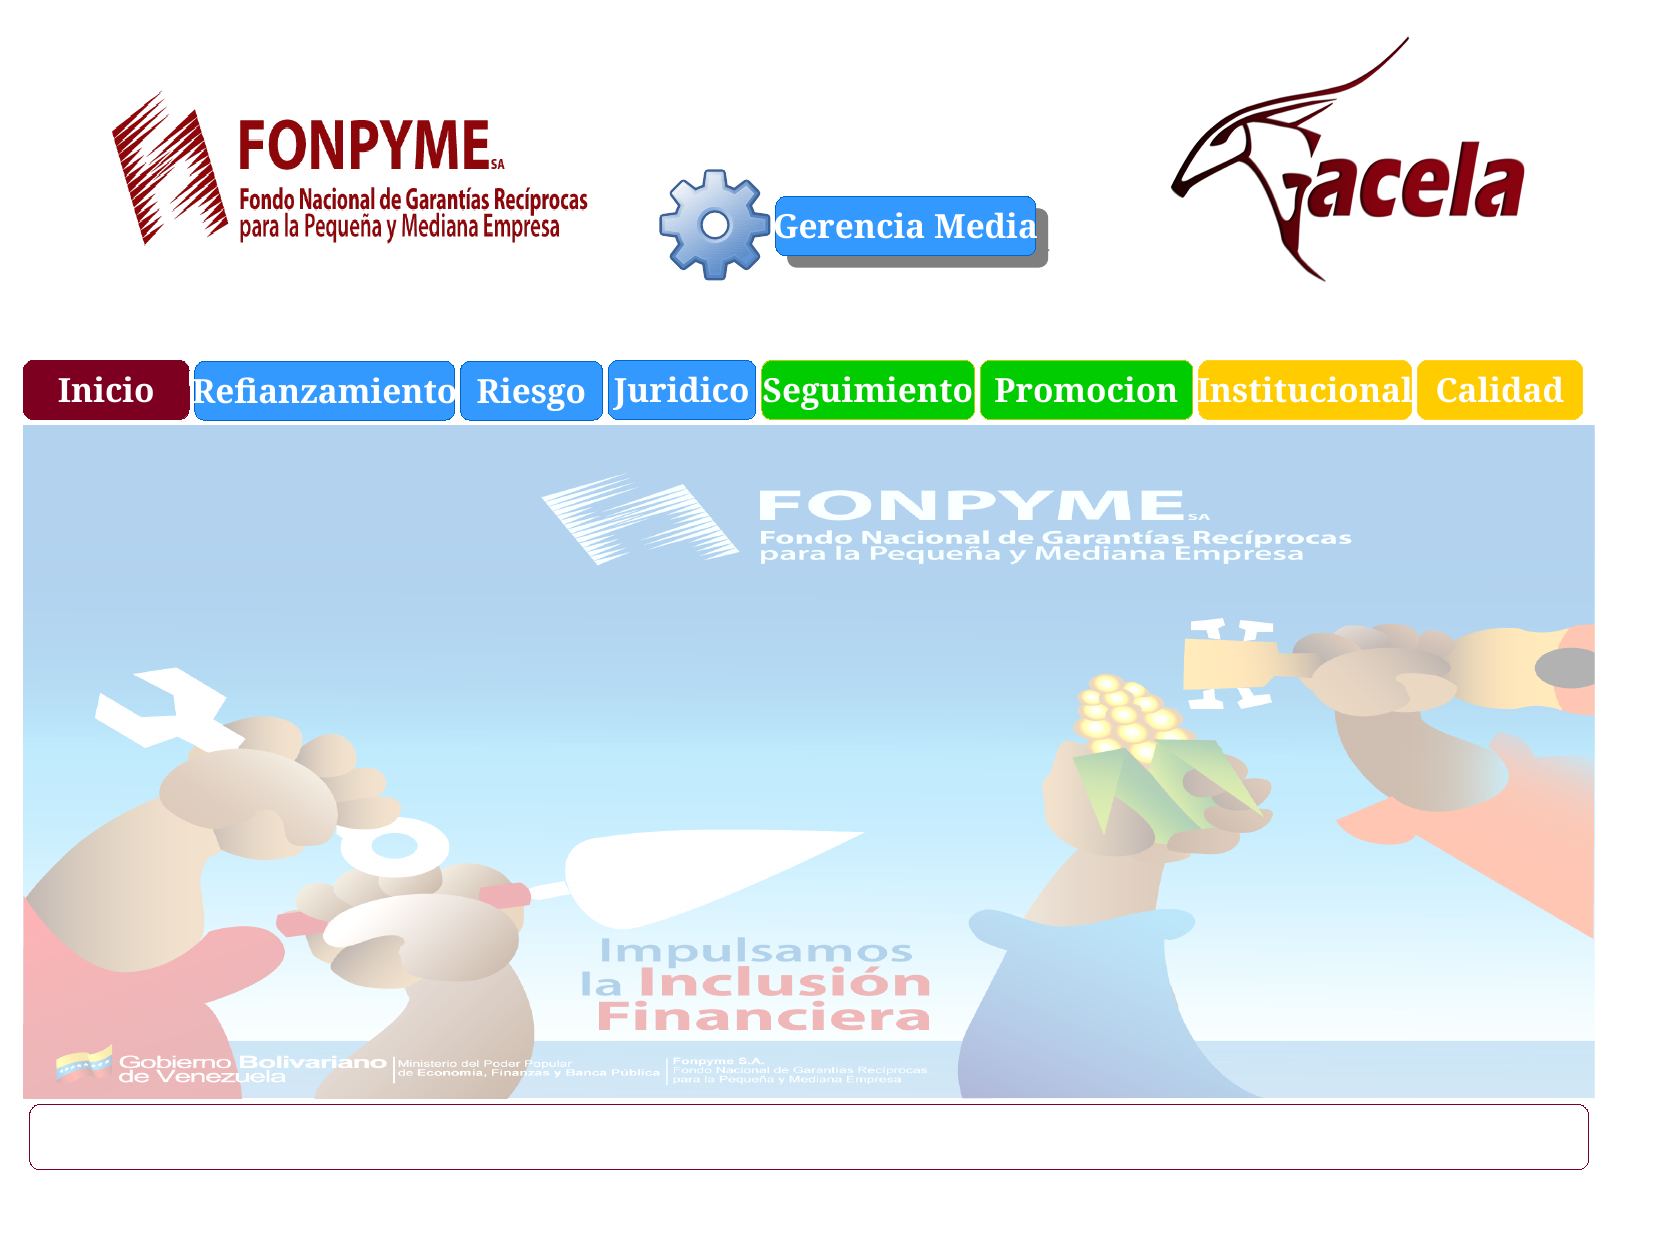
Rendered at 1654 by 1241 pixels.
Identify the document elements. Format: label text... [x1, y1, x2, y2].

picture [23, 425, 1595, 1099]
text_box Calidad [1417, 360, 1583, 420]
text_box Riesgo [460, 361, 603, 421]
picture [1169, 33, 1529, 284]
text_box Inicio [23, 360, 190, 420]
text_box Seguimiento [761, 360, 975, 420]
text_box Institucional [1198, 360, 1412, 420]
text_box Promocion [980, 360, 1193, 420]
picture [106, 82, 592, 257]
picture [643, 153, 786, 296]
text_box Gerencia Media [775, 196, 1036, 256]
text_box Refianzamiento [194, 361, 455, 421]
text_box Juridico [608, 360, 756, 420]
